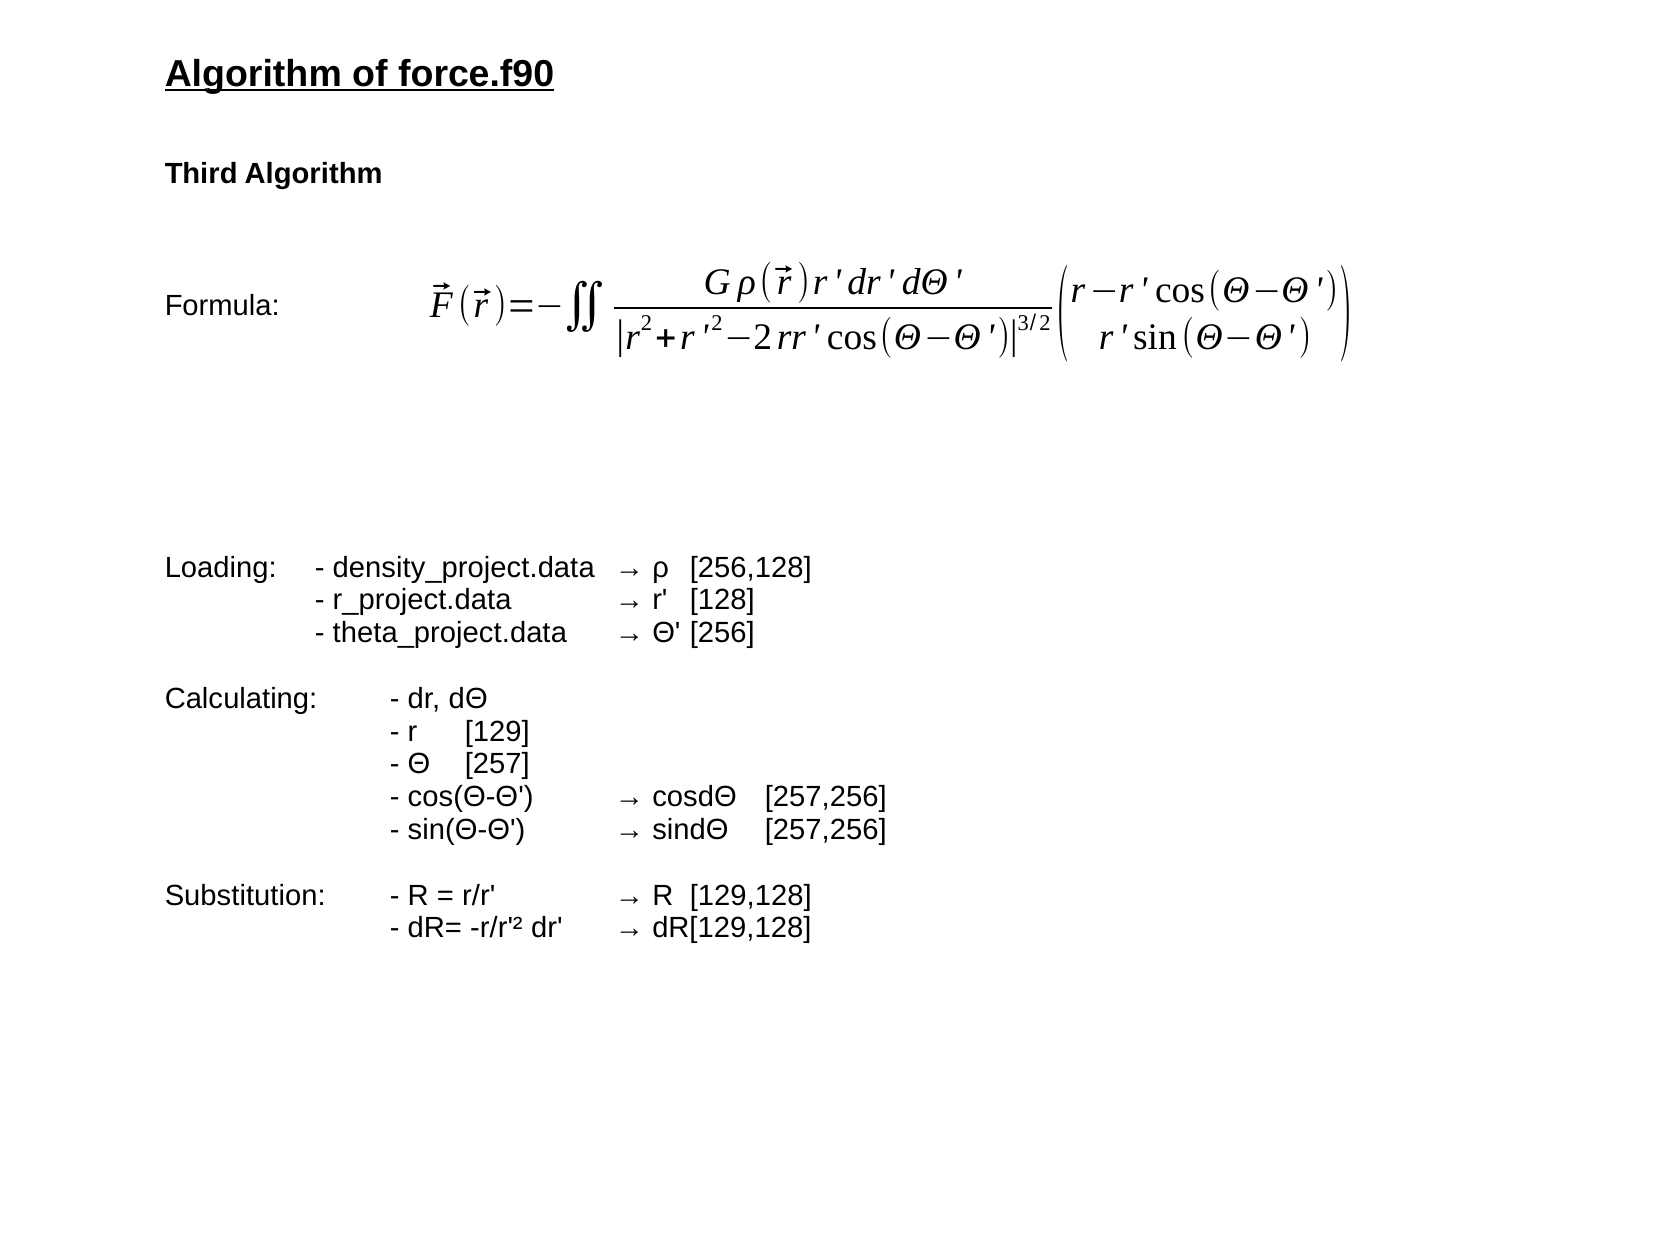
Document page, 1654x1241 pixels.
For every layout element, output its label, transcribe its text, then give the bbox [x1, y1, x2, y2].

chart [422, 260, 1358, 364]
text_box Algorithm of force.f90 [150, 45, 1501, 102]
text_box Third Algorithm Formula: Loading: - density_project.data → ρ [256,128] - r_project.data → r' [128] - theta_project.data → Θ' [256] Calculating: - dr, dΘ - r [129] - Θ [257] - cos(Θ-Θ') → cosdΘ [257,256] - sin(Θ-Θ') → sindΘ [257,256] Substitution: - R = r/r' → R [129,128] - dR= -r/r'² dr' → dR[129,128] [150, 150, 1501, 1083]
